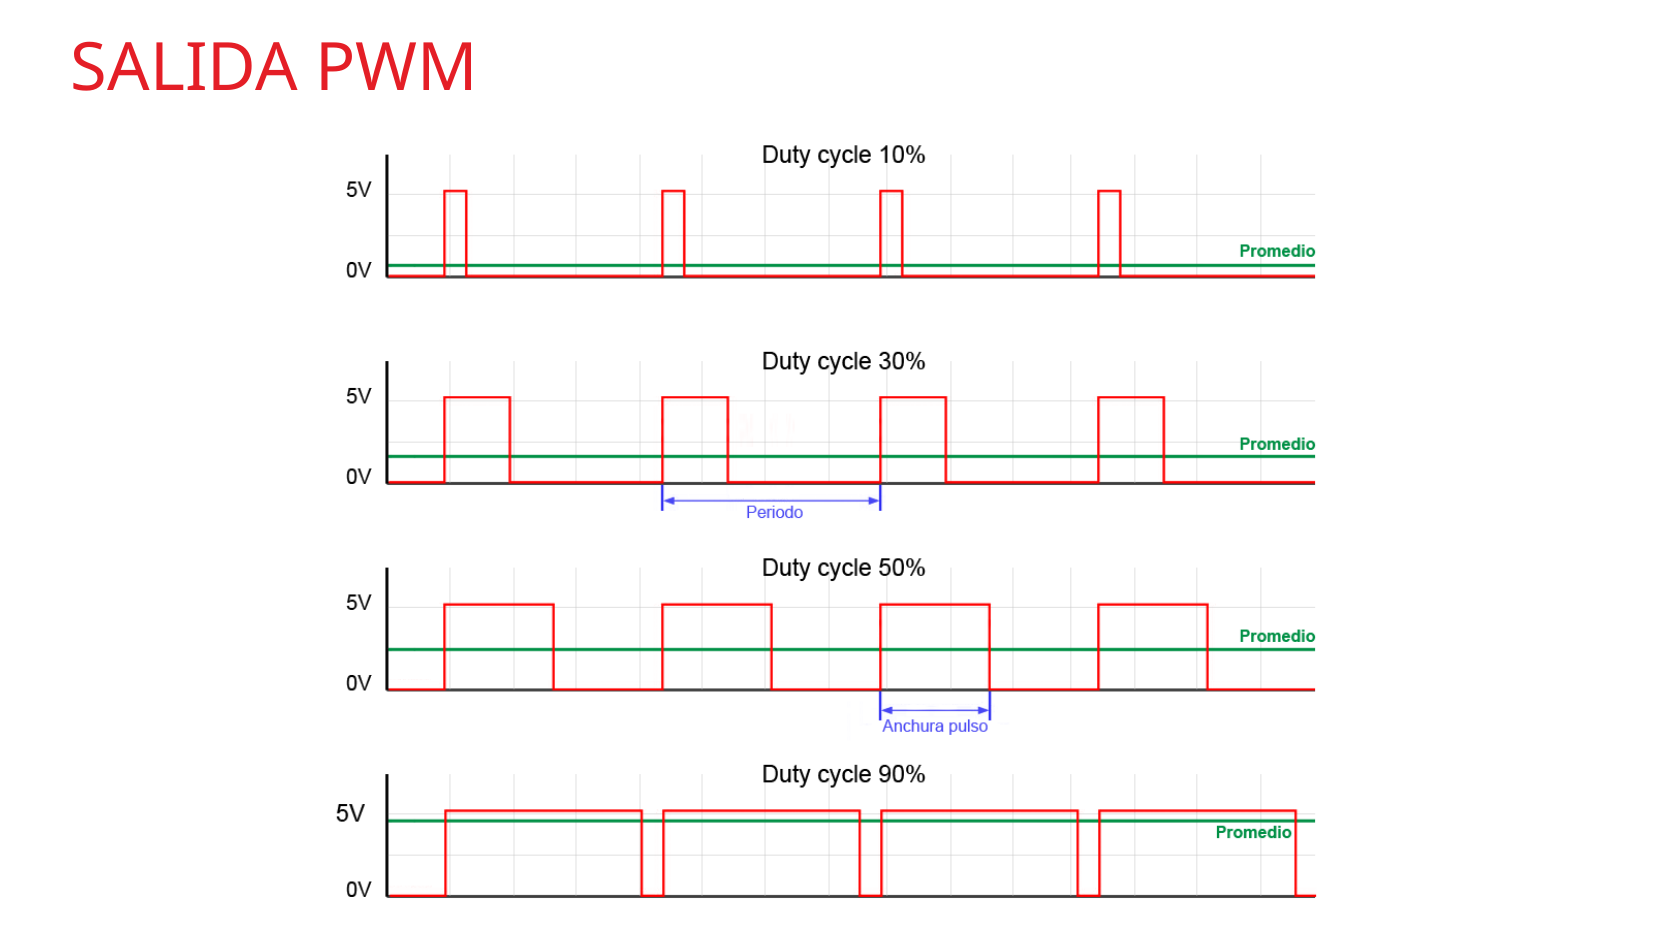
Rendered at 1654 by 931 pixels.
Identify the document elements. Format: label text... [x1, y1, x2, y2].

picture [310, 118, 1343, 929]
title SALIDA PWM [70, 11, 1347, 118]
